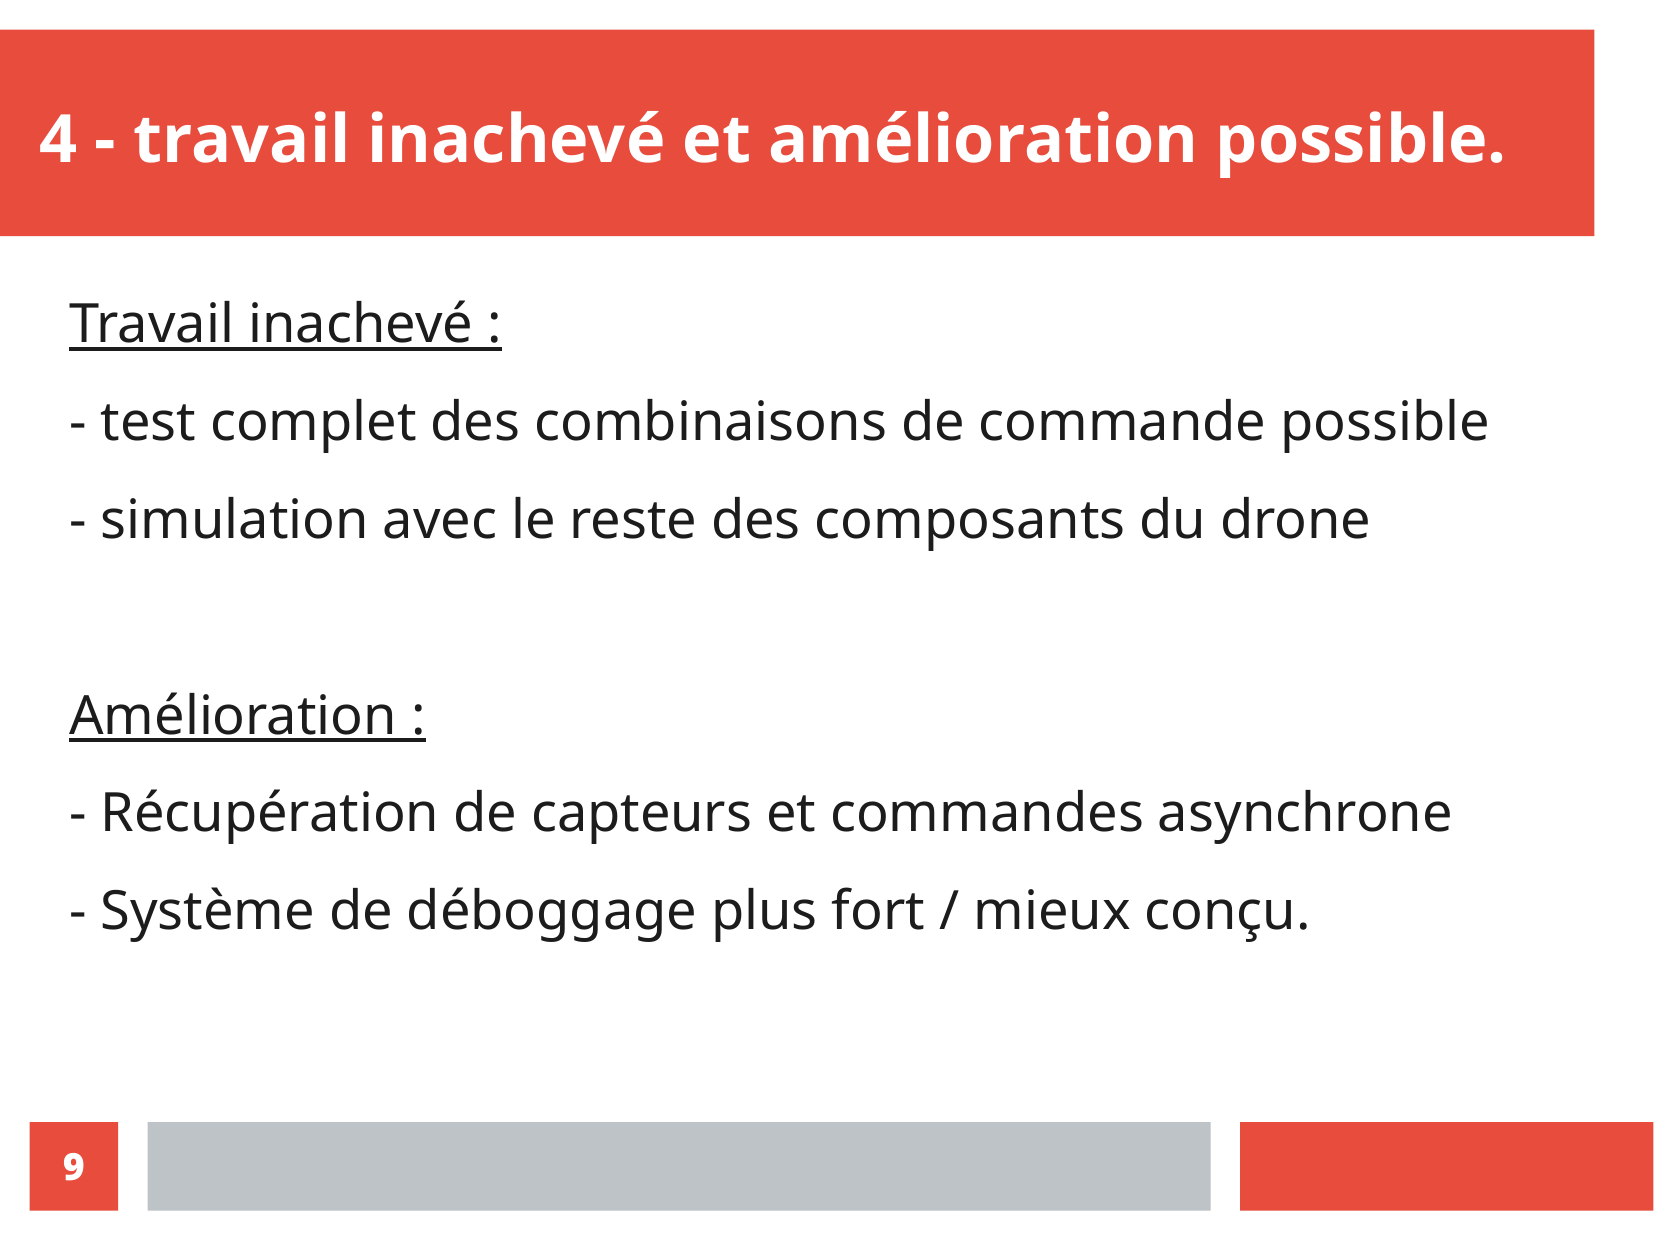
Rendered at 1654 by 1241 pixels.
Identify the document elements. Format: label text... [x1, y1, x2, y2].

list Travail inachevé : - test complet des combinaisons de commande possible - simulation avec le reste des composants du drone Amélioration : - Récupération de capteurs et commandes asynchrone - Système de déboggage plus fort / mieux conçu. [69, 285, 1576, 1053]
title 4 - travail inachevé et amélioration possible. [39, 0, 1576, 148]
